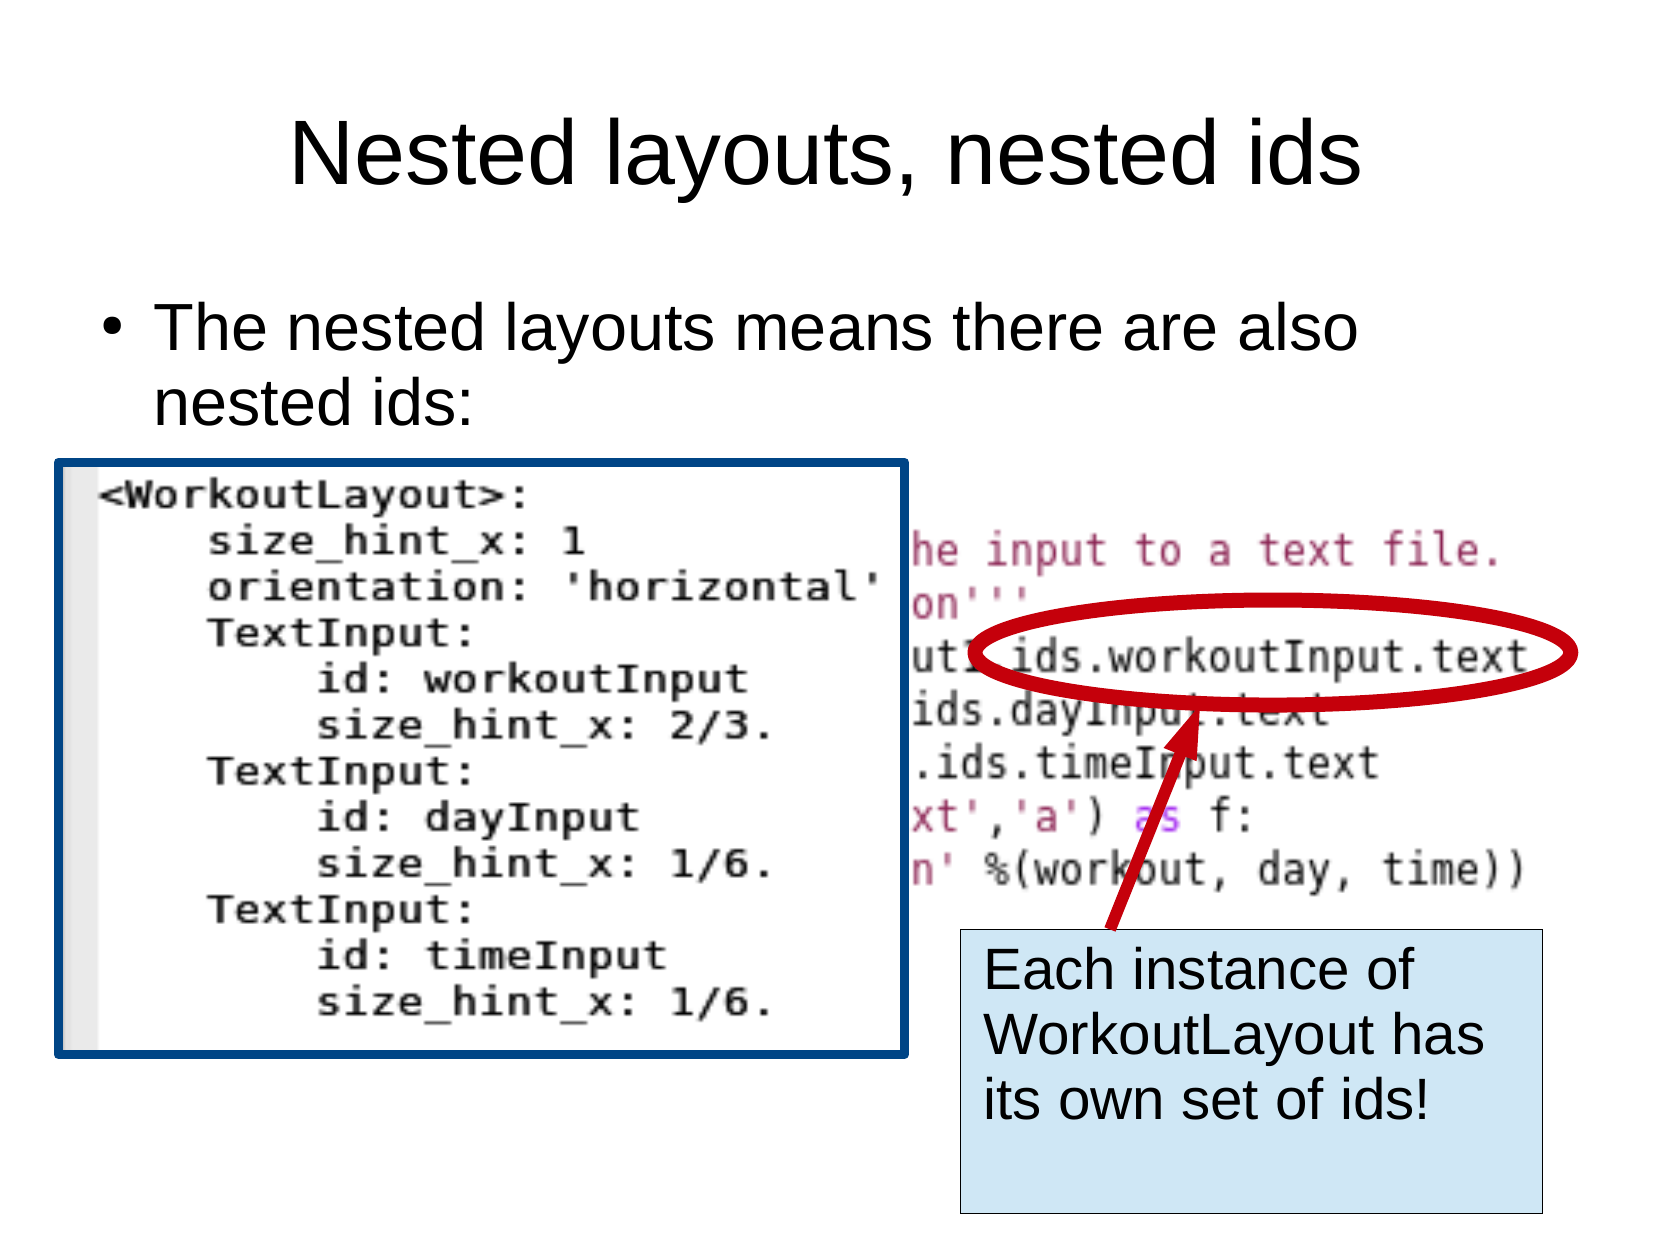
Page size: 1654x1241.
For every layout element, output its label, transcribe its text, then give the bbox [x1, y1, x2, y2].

title Nested layouts, nested ids [82, 49, 1571, 257]
picture [1118, 669, 1571, 1010]
list The nested layouts means there are also nested ids: [82, 290, 1571, 464]
text_box [960, 929, 1543, 1214]
picture [983, 608, 1563, 697]
picture [909, 464, 1571, 1010]
text_box Each instance of WorkoutLayout has its own set of ids! [968, 929, 1553, 1170]
picture [62, 466, 901, 1051]
